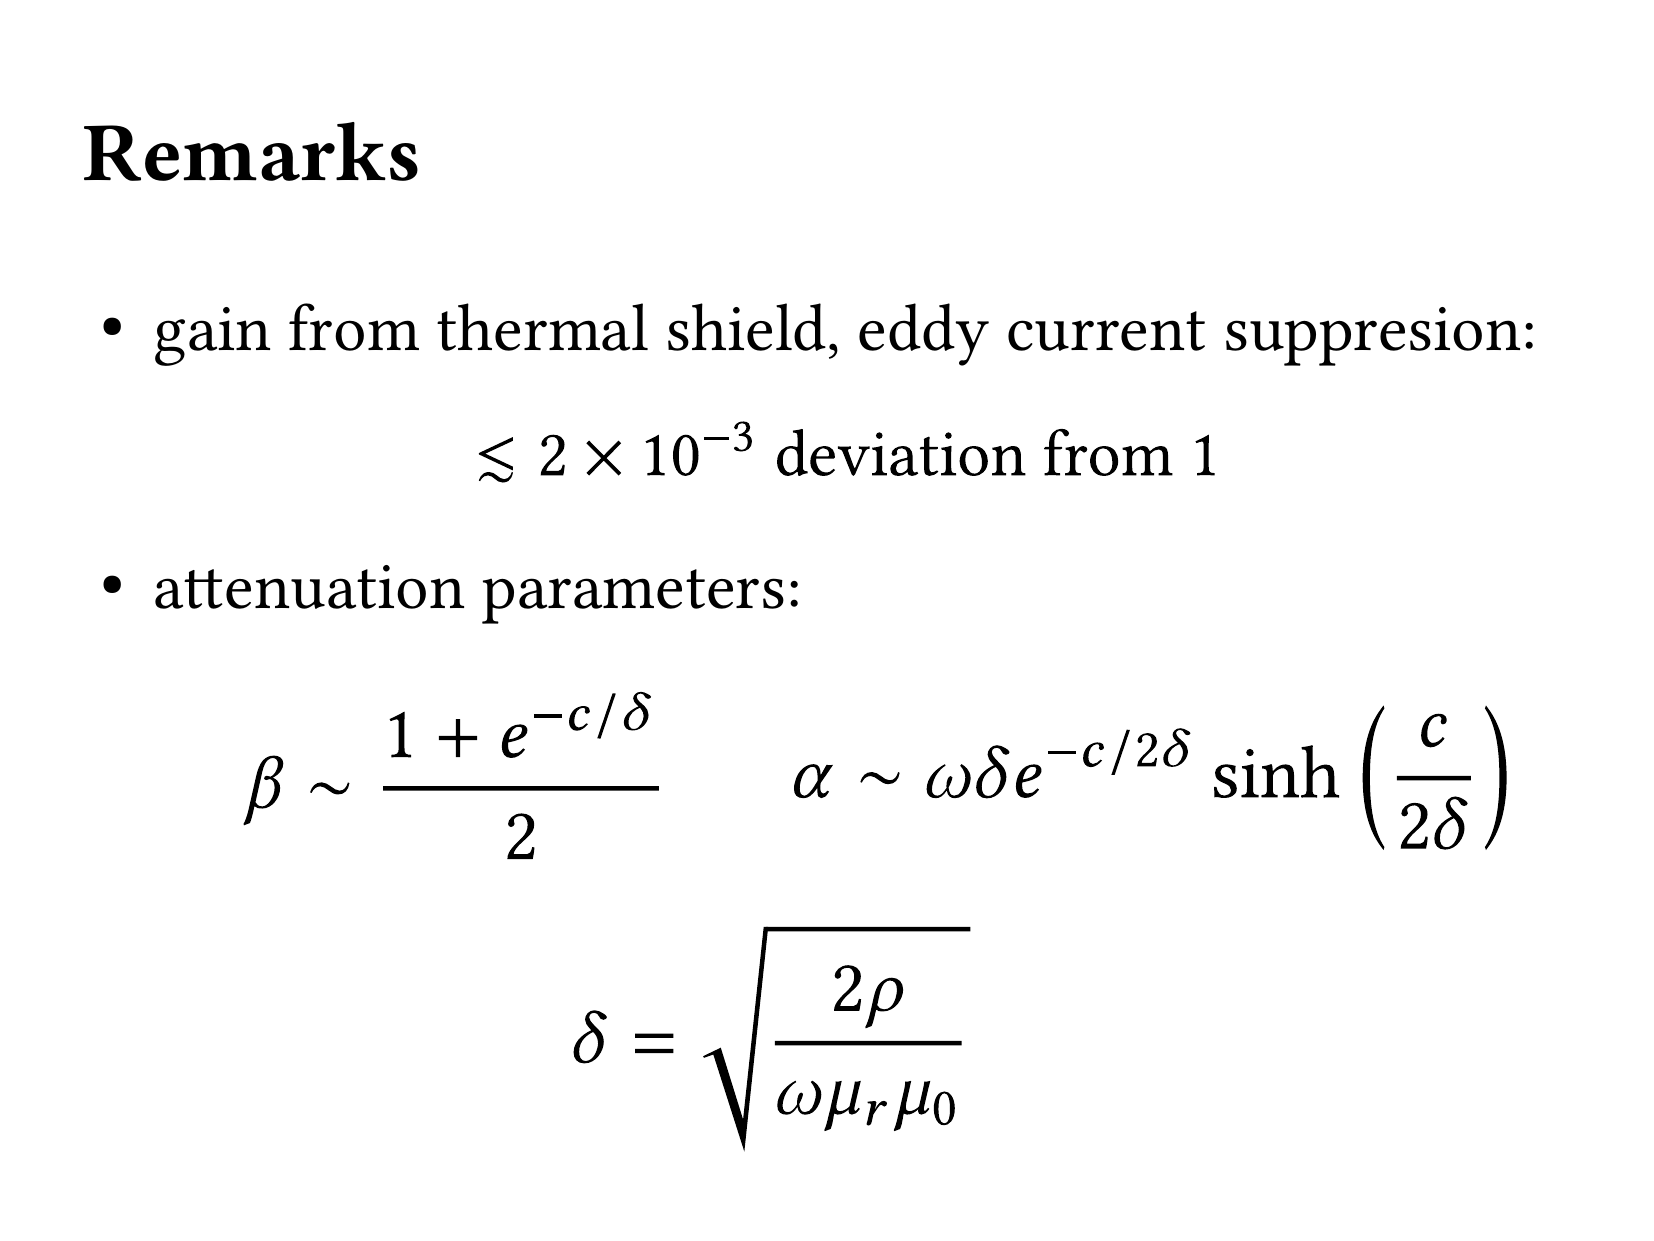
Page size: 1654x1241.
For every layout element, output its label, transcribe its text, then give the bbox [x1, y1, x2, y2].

list gain from thermal shield, eddy current suppresion: attenuation parameters: [82, 290, 1571, 1010]
text_box [568, 926, 971, 1152]
text_box [789, 705, 1509, 851]
text_box [243, 691, 660, 860]
text_box [474, 421, 1221, 483]
title Remarks [82, 49, 1571, 257]
